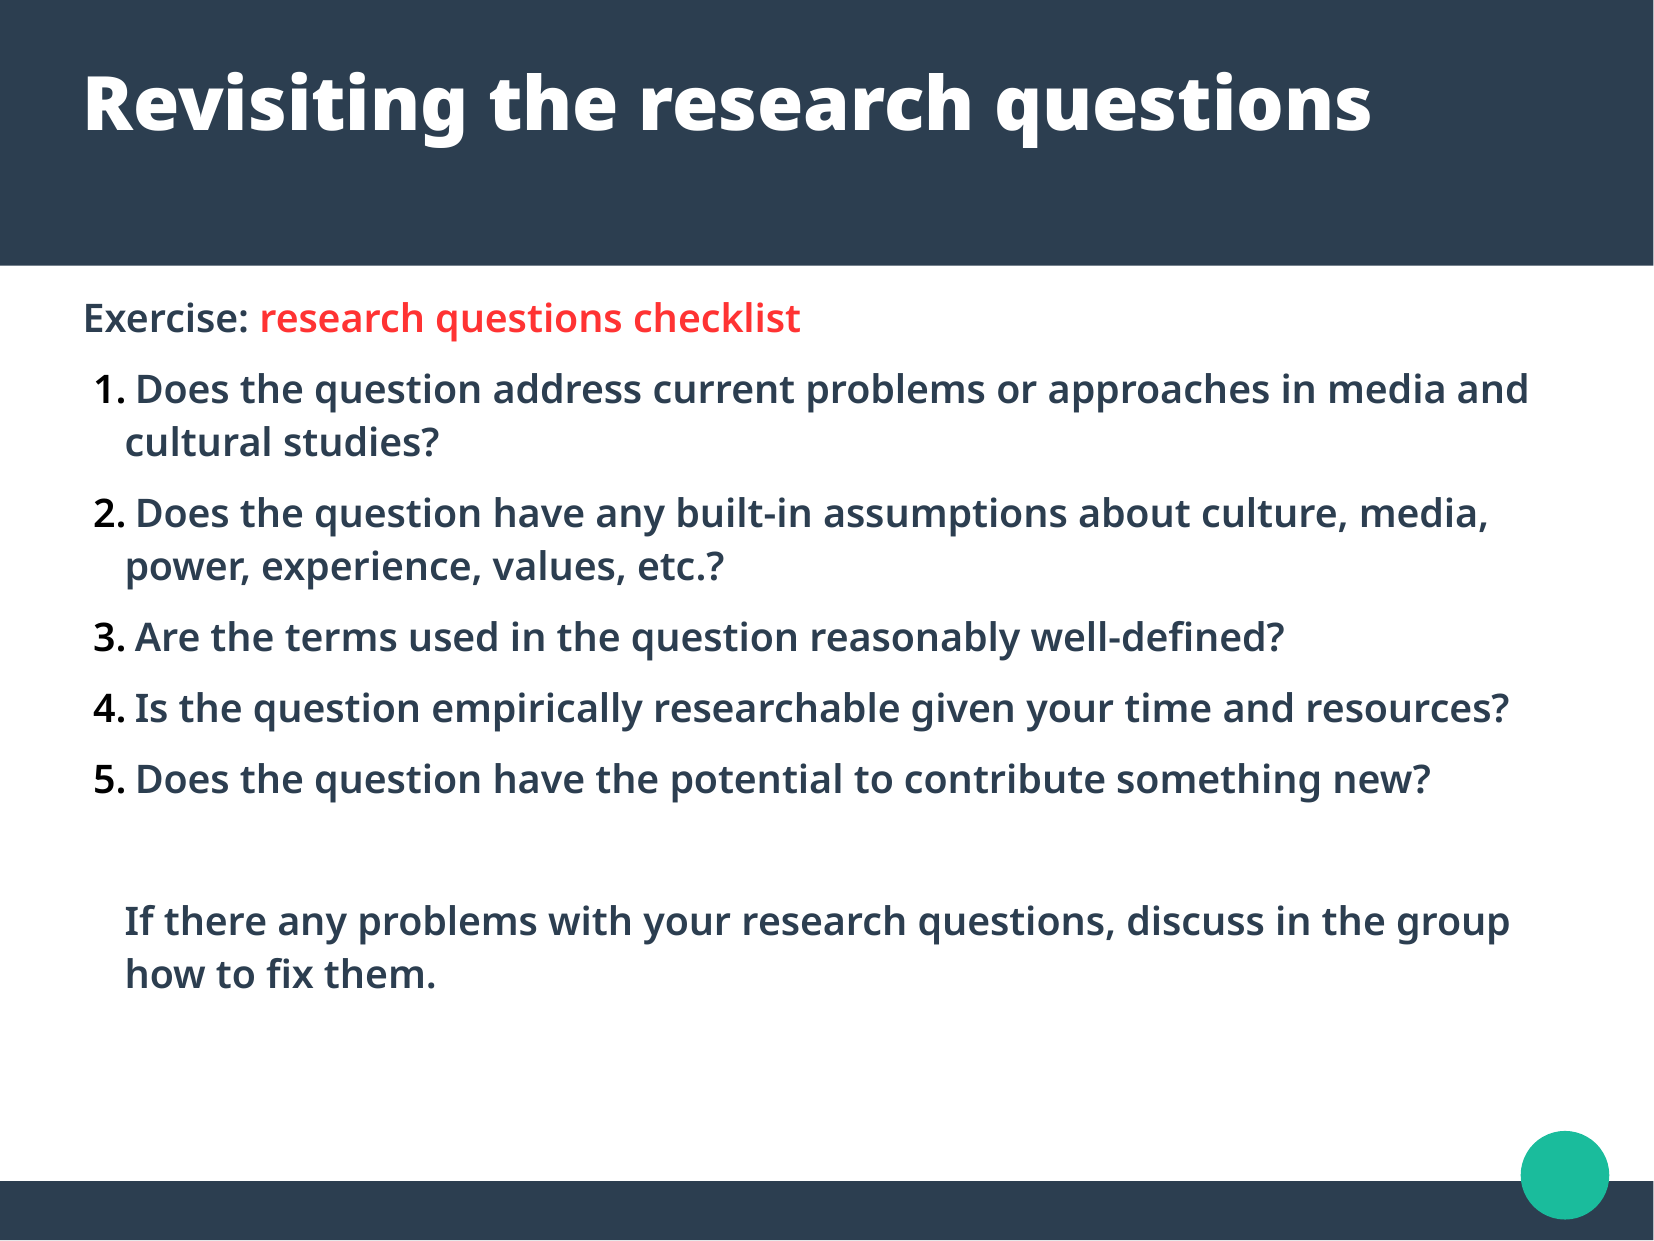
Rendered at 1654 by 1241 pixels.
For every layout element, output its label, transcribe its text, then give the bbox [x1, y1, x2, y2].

list Exercise: research questions checklist Does the question address current problems or approaches in media and cultural studies? Does the question have any built-in assumptions about culture, media, power, experience, values, etc.? Are the terms used in the question reasonably well-defined? Is the question empirically researchable given your time and resources? Does the question have the potential to contribute something new? If there any problems with your research questions, discuss in the group how to fix them. [82, 290, 1571, 1010]
title Revisiting the research questions [82, 49, 1571, 257]
